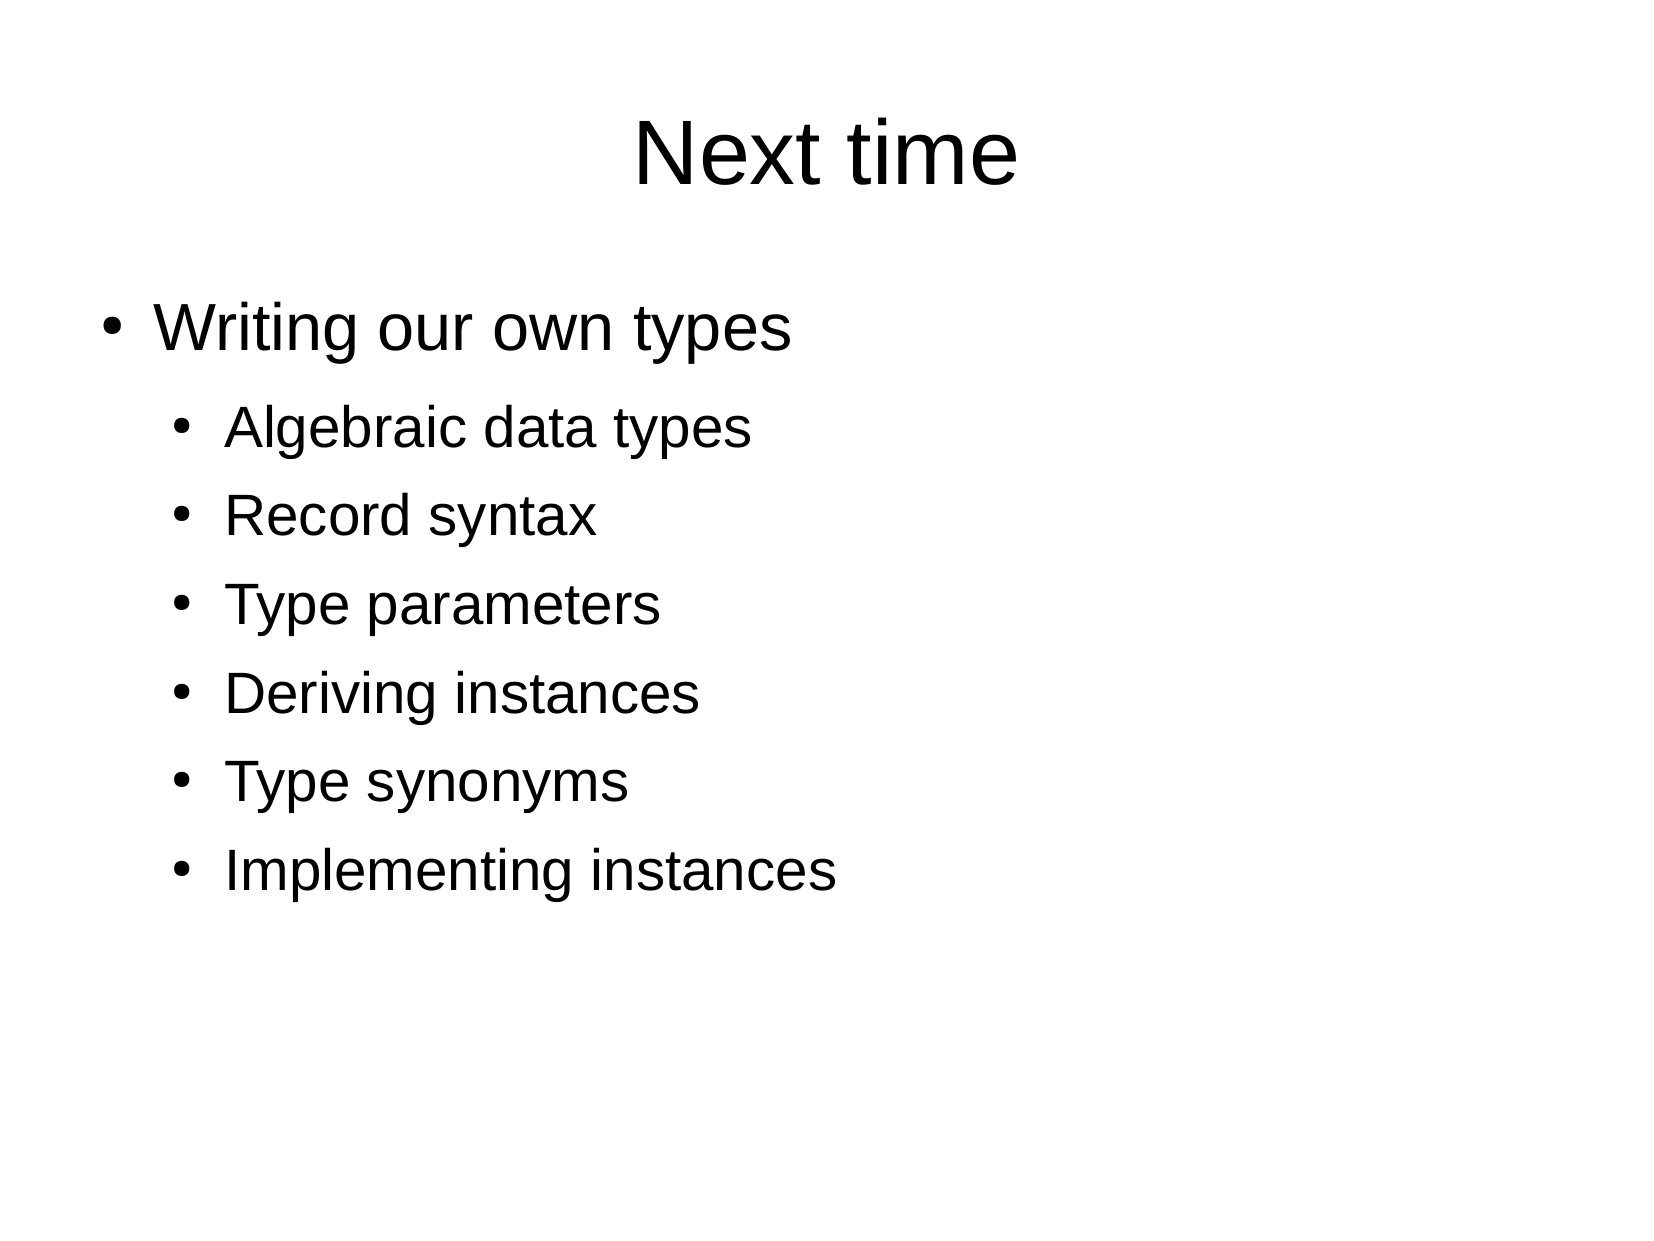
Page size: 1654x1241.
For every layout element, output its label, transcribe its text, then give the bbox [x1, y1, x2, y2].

title Next time [82, 56, 1571, 250]
list Writing our own types Algebraic data types Record syntax Type parameters Deriving instances Type synonyms Implementing instances [82, 290, 1571, 1094]
